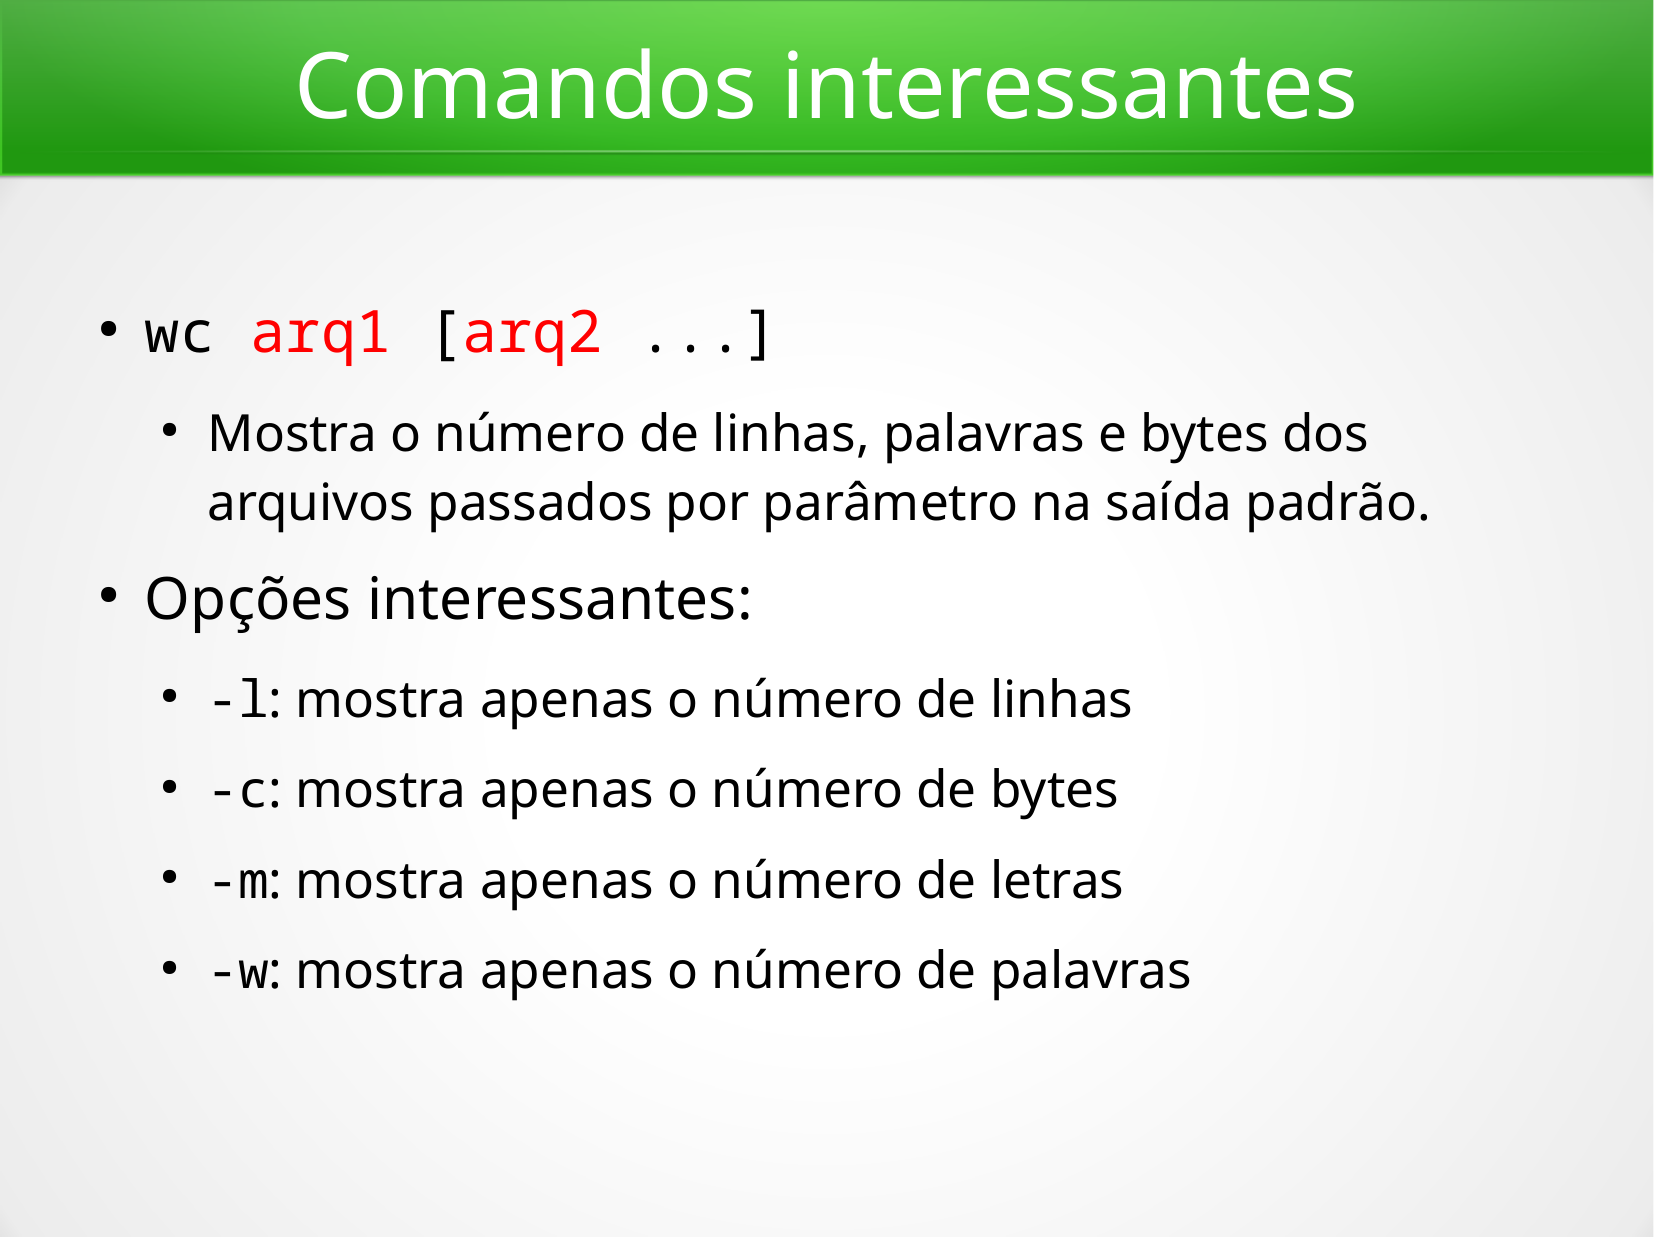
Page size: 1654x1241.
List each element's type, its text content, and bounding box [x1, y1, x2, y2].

list wc arq1 [arq2 ...] Mostra o número de linhas, palavras e bytes dos arquivos passados por parâmetro na saída padrão. Opções interessantes: -l: mostra apenas o número de linhas -c: mostra apenas o número de bytes -m: mostra apenas o número de letras -w: mostra apenas o número de palavras [82, 290, 1571, 1010]
picture [0, 0, 1654, 1237]
title Comandos interessantes [82, 11, 1571, 154]
